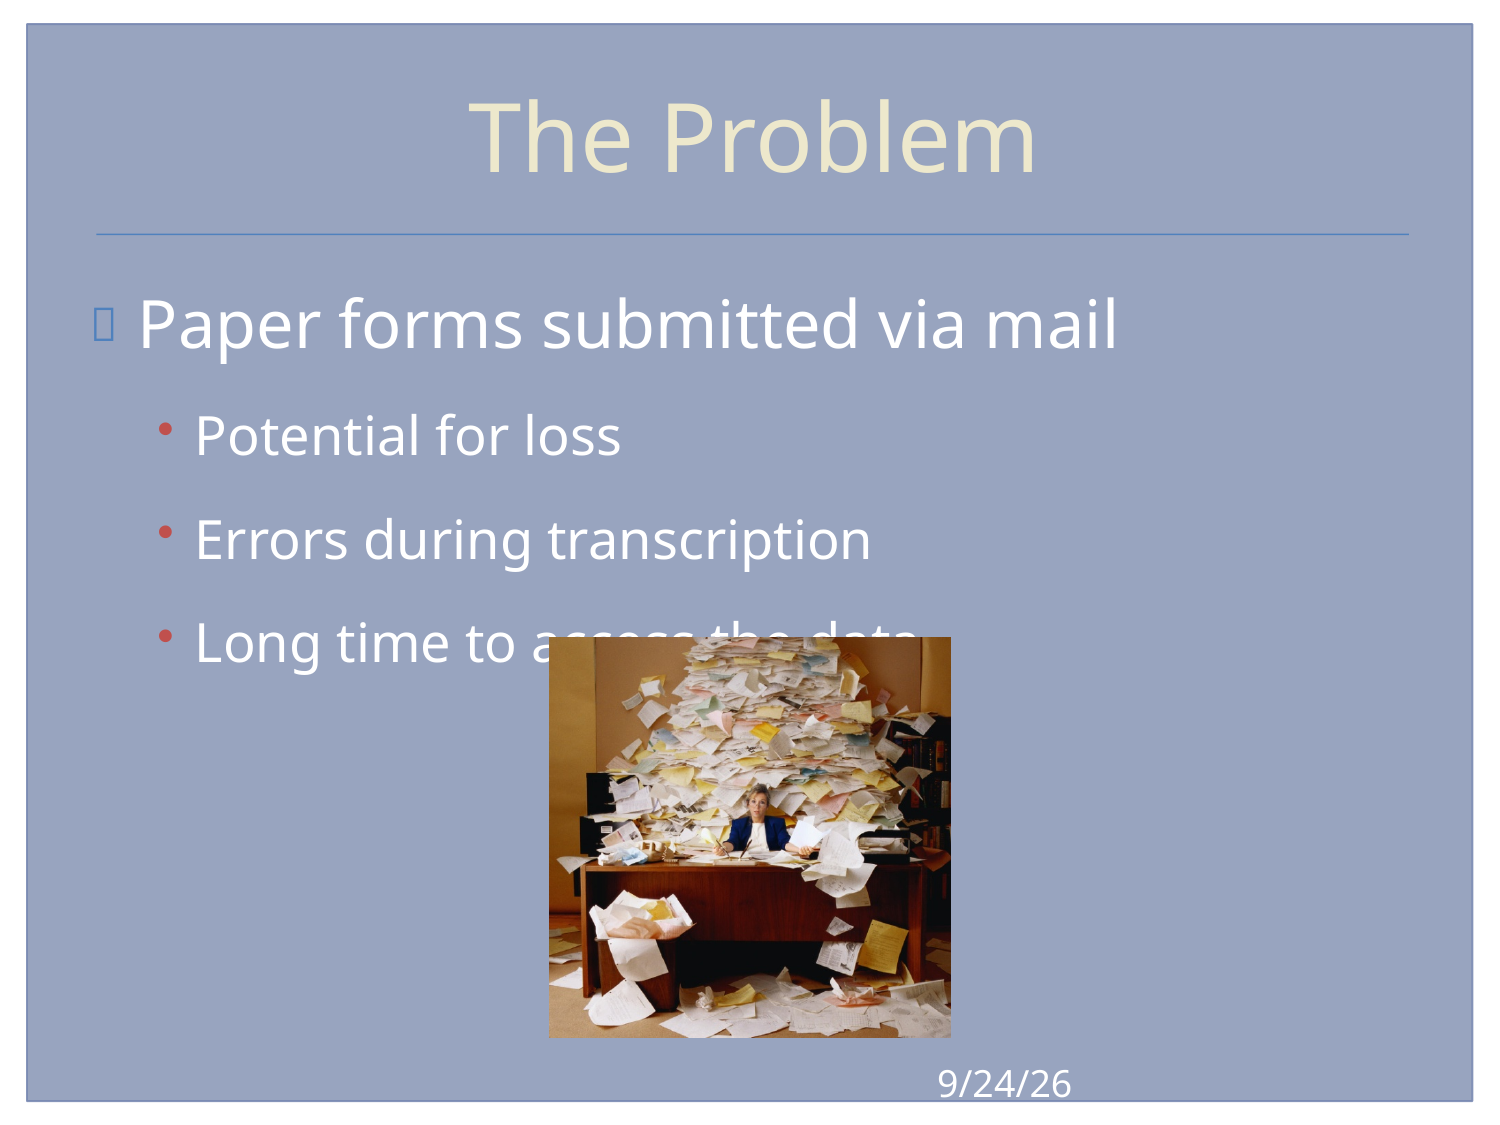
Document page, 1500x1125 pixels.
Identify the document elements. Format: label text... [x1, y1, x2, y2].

title The Problem [75, 41, 1425, 230]
list Paper forms submitted via mail Potential for loss Errors during transcription Long time to access the data [75, 270, 1425, 1013]
picture [549, 637, 951, 1038]
